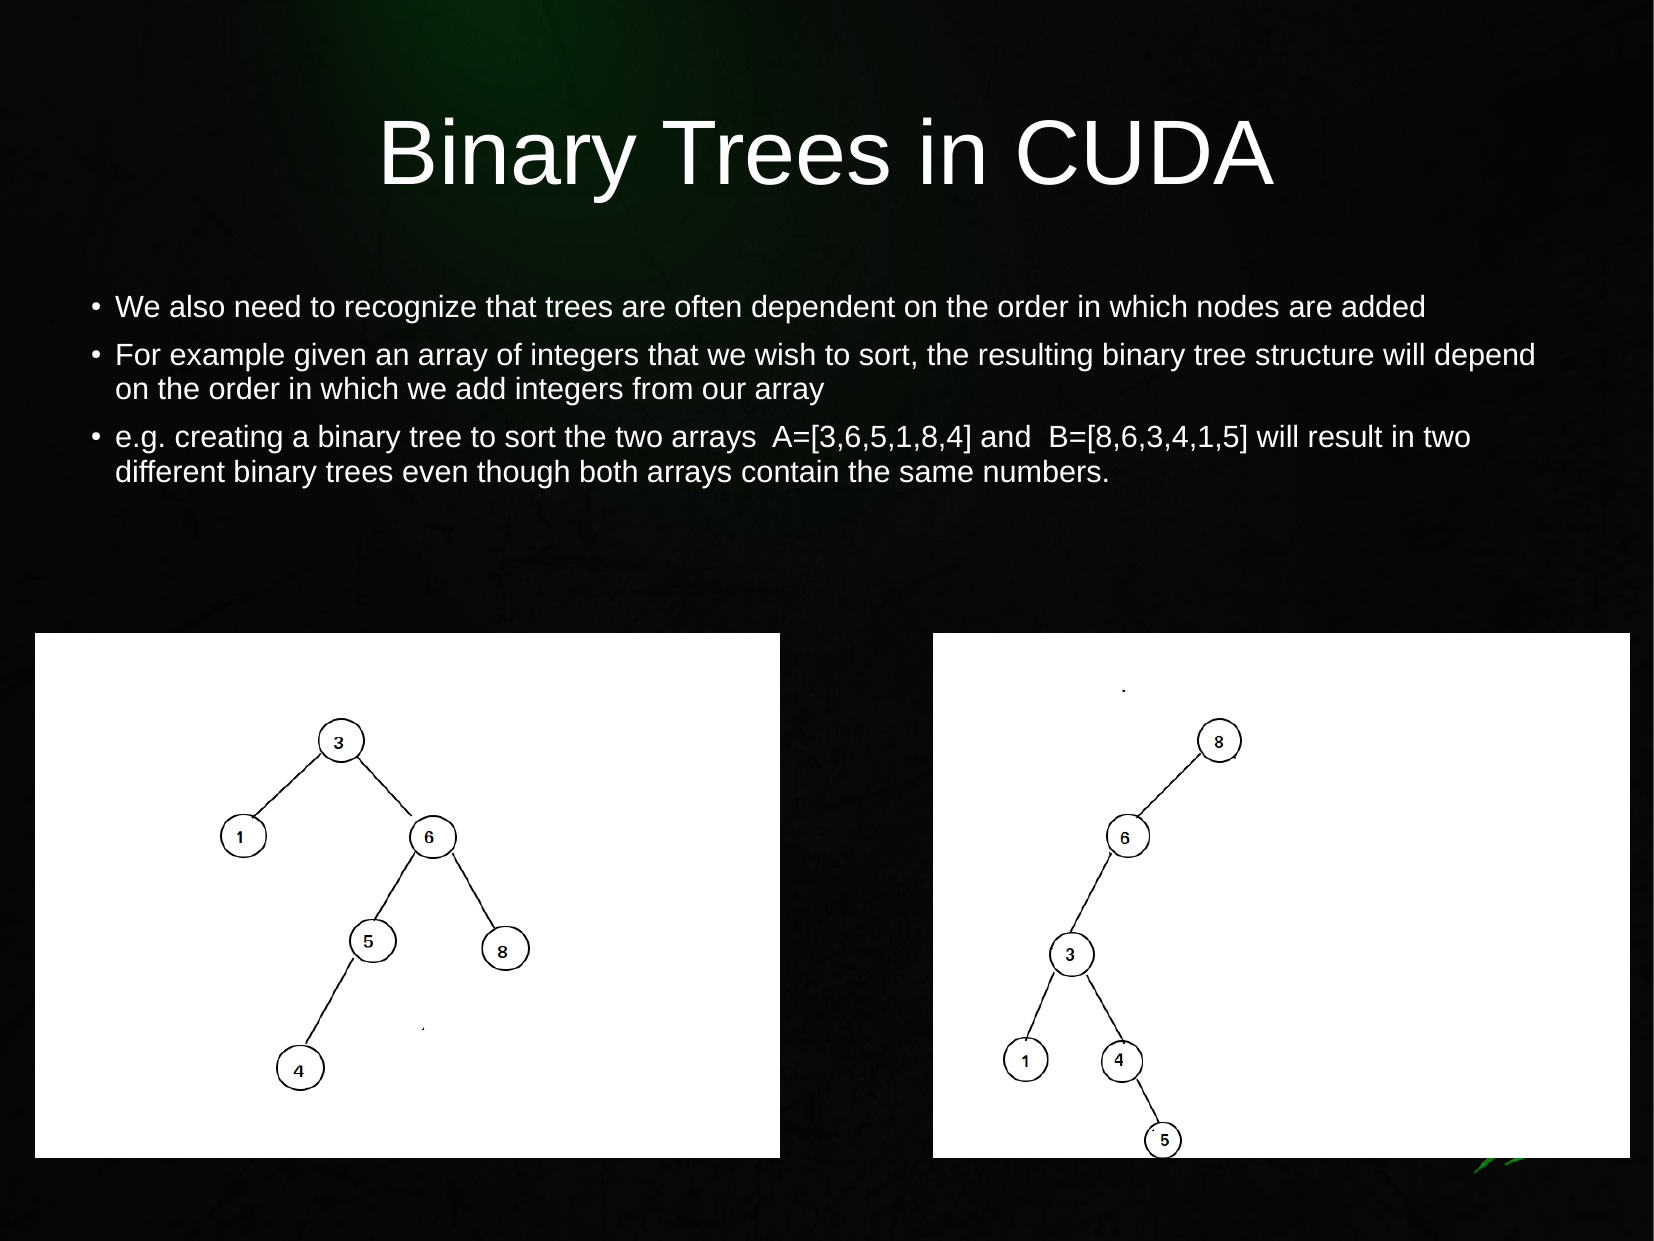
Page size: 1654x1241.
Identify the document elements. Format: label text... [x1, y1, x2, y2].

picture [0, 0, 1654, 1241]
list We also need to recognize that trees are often dependent on the order in which nodes are added For example given an array of integers that we wish to sort, the resulting binary tree structure will depend on the order in which we add integers from our array e.g. creating a binary tree to sort the two arrays A=[3,6,5,1,8,4] and B=[8,6,3,4,1,5] will result in two different binary trees even though both arrays contain the same numbers. [82, 290, 1571, 634]
title Binary Trees in CUDA [82, 49, 1571, 257]
